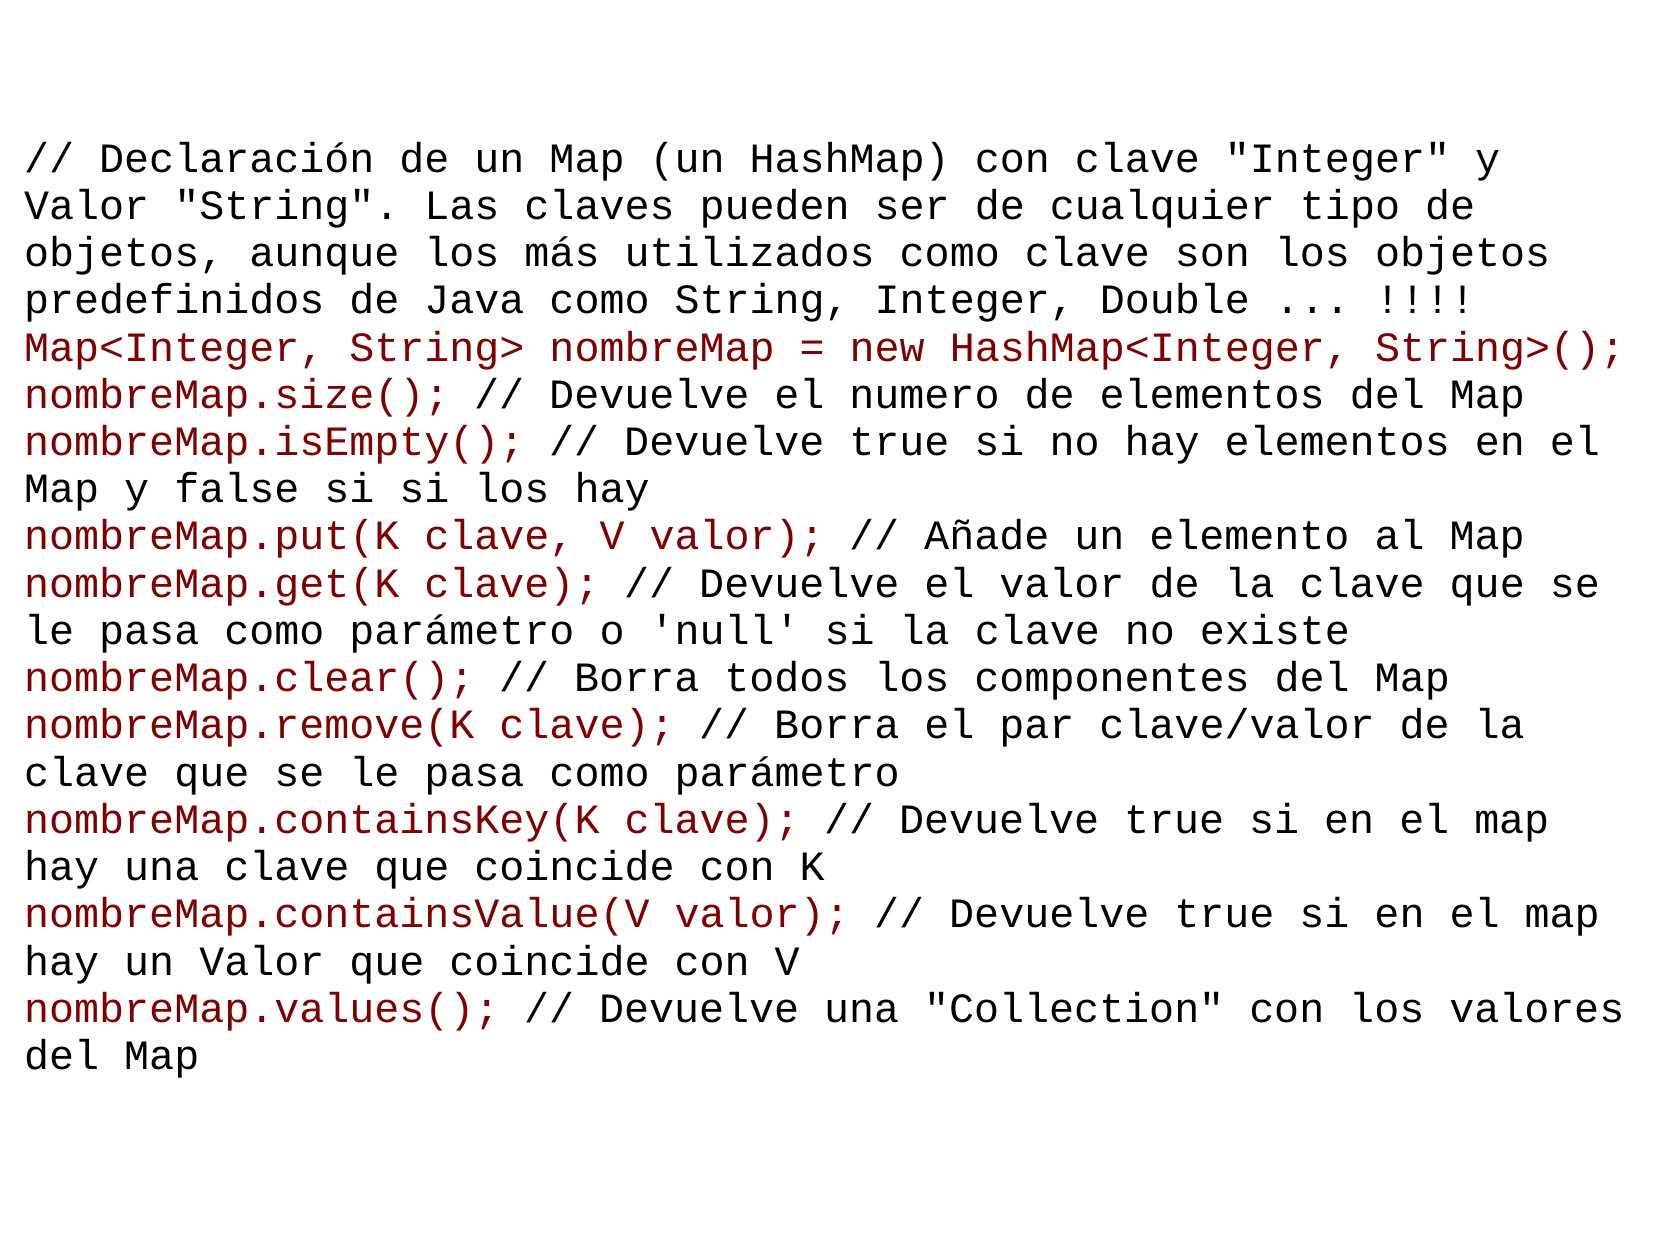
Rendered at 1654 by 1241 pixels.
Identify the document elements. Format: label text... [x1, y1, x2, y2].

text_box // Declaración de un Map (un HashMap) con clave "Integer" y Valor "String". Las claves pueden ser de cualquier tipo de objetos, aunque los más utilizados como clave son los objetos predefinidos de Java como String, Integer, Double ... !!!! Map<Integer, String> nombreMap = new HashMap<Integer, String>(); nombreMap.size(); // Devuelve el numero de elementos del Map nombreMap.isEmpty(); // Devuelve true si no hay elementos en el Map y false si si los hay nombreMap.put(K clave, V valor); // Añade un elemento al Map nombreMap.get(K clave); // Devuelve el valor de la clave que se le pasa como parámetro o 'null' si la clave no existe nombreMap.clear(); // Borra todos los componentes del Map nombreMap.remove(K clave); // Borra el par clave/valor de la clave que se le pasa como parámetro nombreMap.containsKey(K clave); // Devuelve true si en el map hay una clave que coincide con K nombreMap.containsValue(V valor); // Devuelve true si en el map hay un Valor que coincide con V nombreMap.values(); // Devuelve una "Collection" con los valores del Map [9, 129, 1652, 1163]
